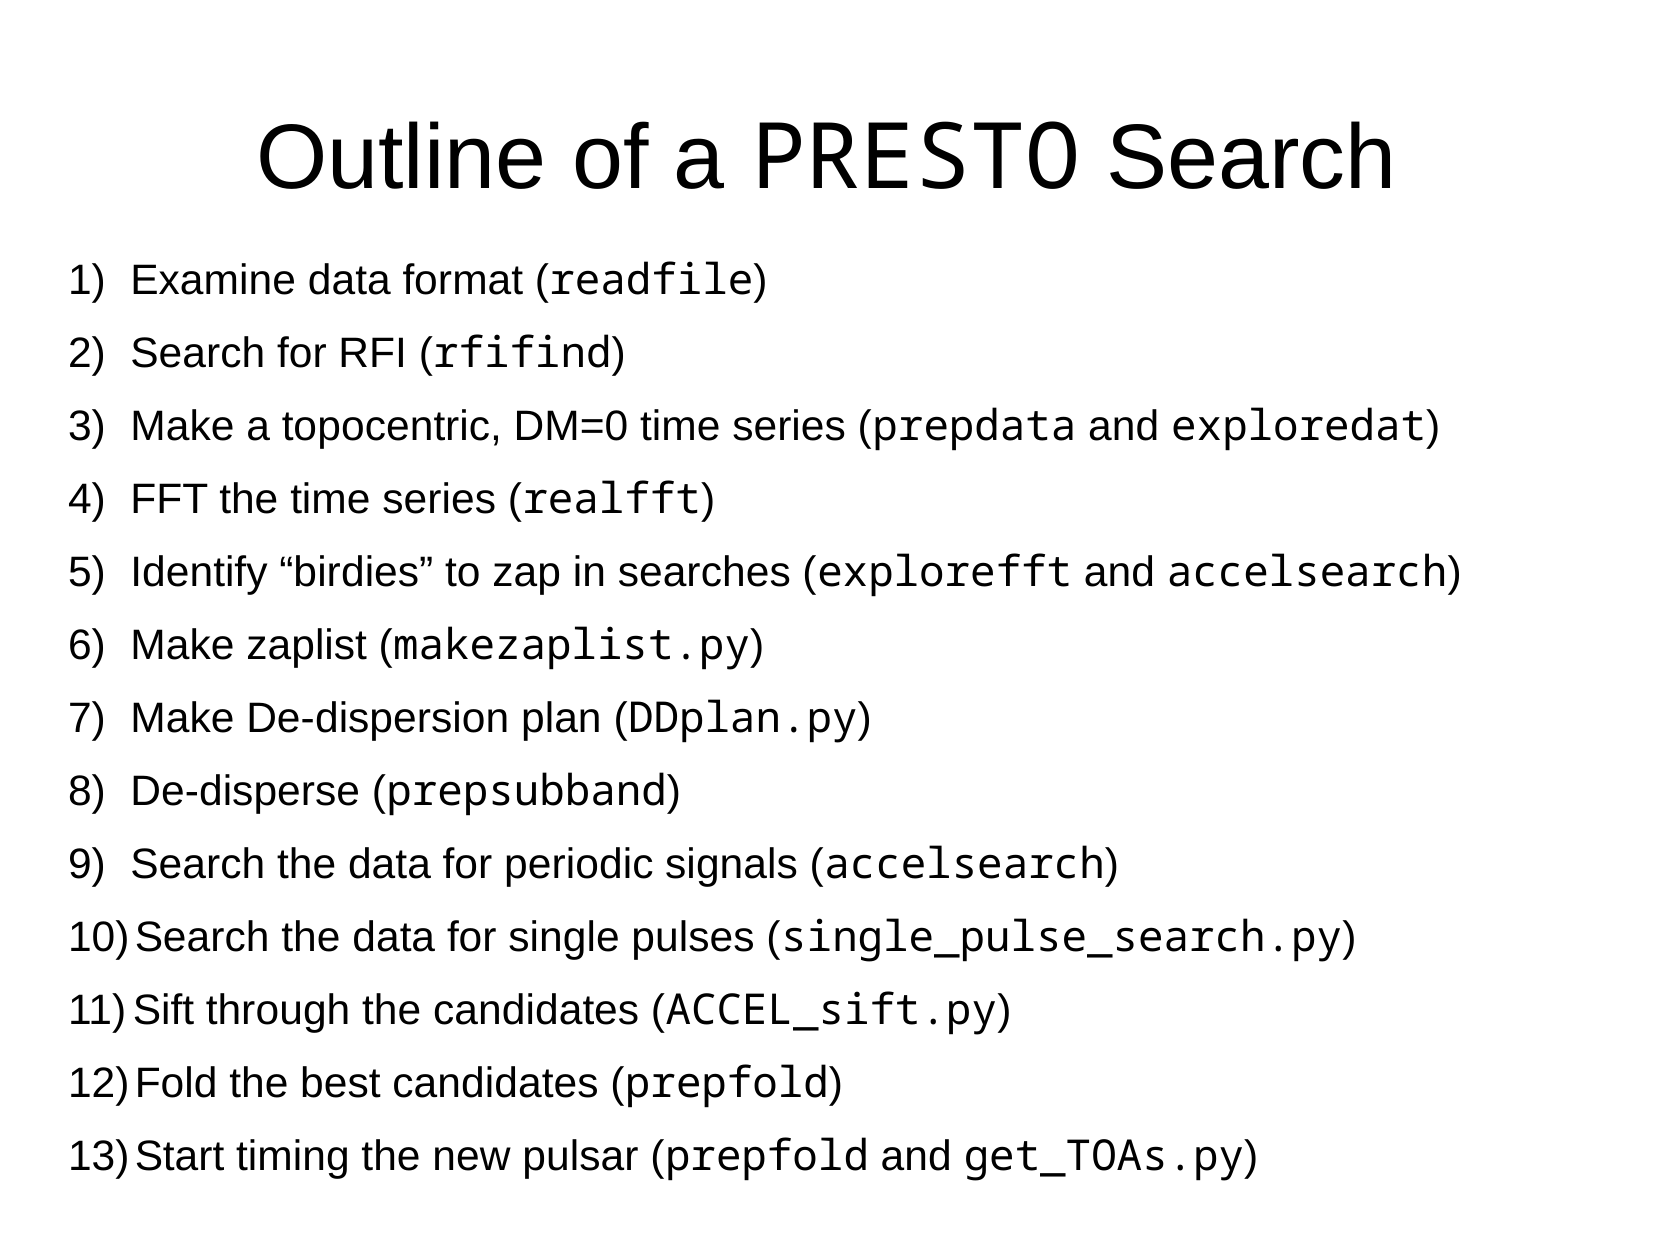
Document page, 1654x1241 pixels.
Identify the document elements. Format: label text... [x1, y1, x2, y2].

title Outline of a PRESTO Search [82, 49, 1571, 248]
list Examine data format (readfile) Search for RFI (rfifind) Make a topocentric, DM=0 time series (prepdata and exploredat) FFT the time series (realfft) Identify “birdies” to zap in searches (explorefft and accelsearch) Make zaplist (makezaplist.py) Make De-dispersion plan (DDplan.py) De-disperse (prepsubband) Search the data for periodic signals (accelsearch) Search the data for single pulses (single_pulse_search.py) Sift through the candidates (ACCEL_sift.py) Fold the best candidates (prepfold) Start timing the new pulsar (prepfold and get_TOAs.py) [59, 248, 1633, 1187]
